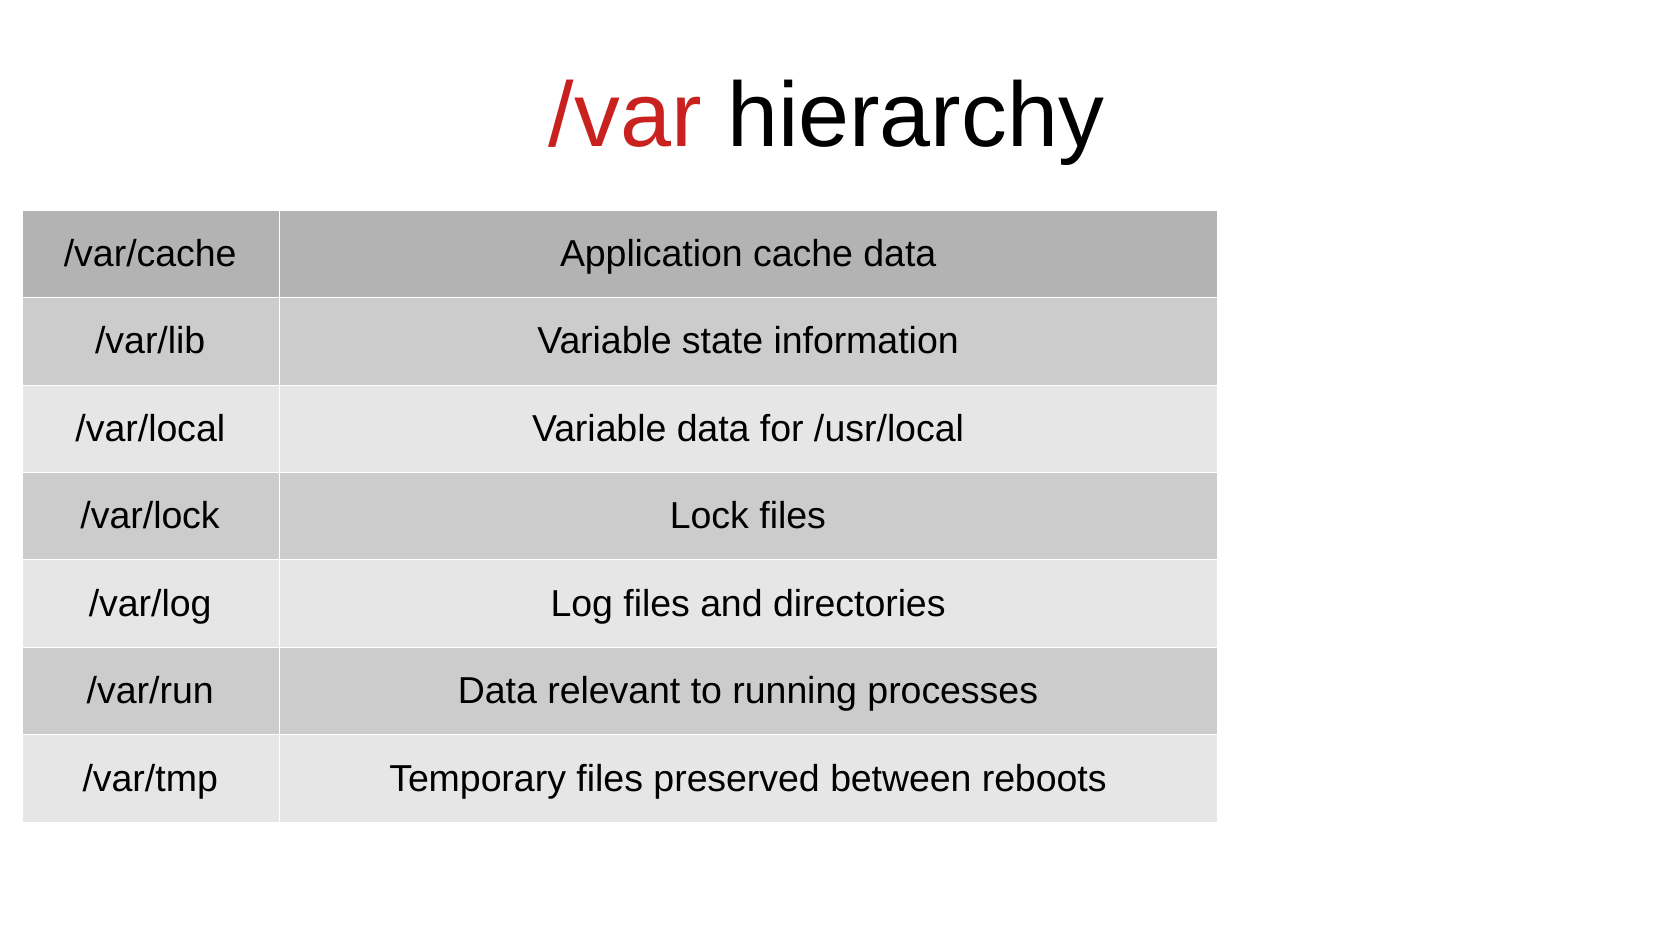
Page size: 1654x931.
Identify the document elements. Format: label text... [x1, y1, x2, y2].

table_cell Log files and directories [280, 560, 1217, 647]
table_cell Data relevant to running processes [280, 648, 1217, 734]
table_header /var/cache [23, 211, 279, 297]
table_cell /var/lock [23, 473, 279, 559]
table_cell /var/run [23, 648, 279, 734]
table_cell Temporary files preserved between reboots [280, 735, 1217, 822]
table_cell /var/tmp [23, 735, 279, 822]
table_cell Variable state information [280, 298, 1217, 385]
table_header Application cache data [280, 211, 1217, 297]
table_cell /var/log [23, 560, 279, 647]
title /var hierarchy [82, 37, 1571, 193]
table_cell Lock files [280, 473, 1217, 559]
table_cell Variable data for /usr/local [280, 386, 1217, 472]
table_cell /var/lib [23, 298, 279, 385]
table_cell /var/local [23, 386, 279, 472]
